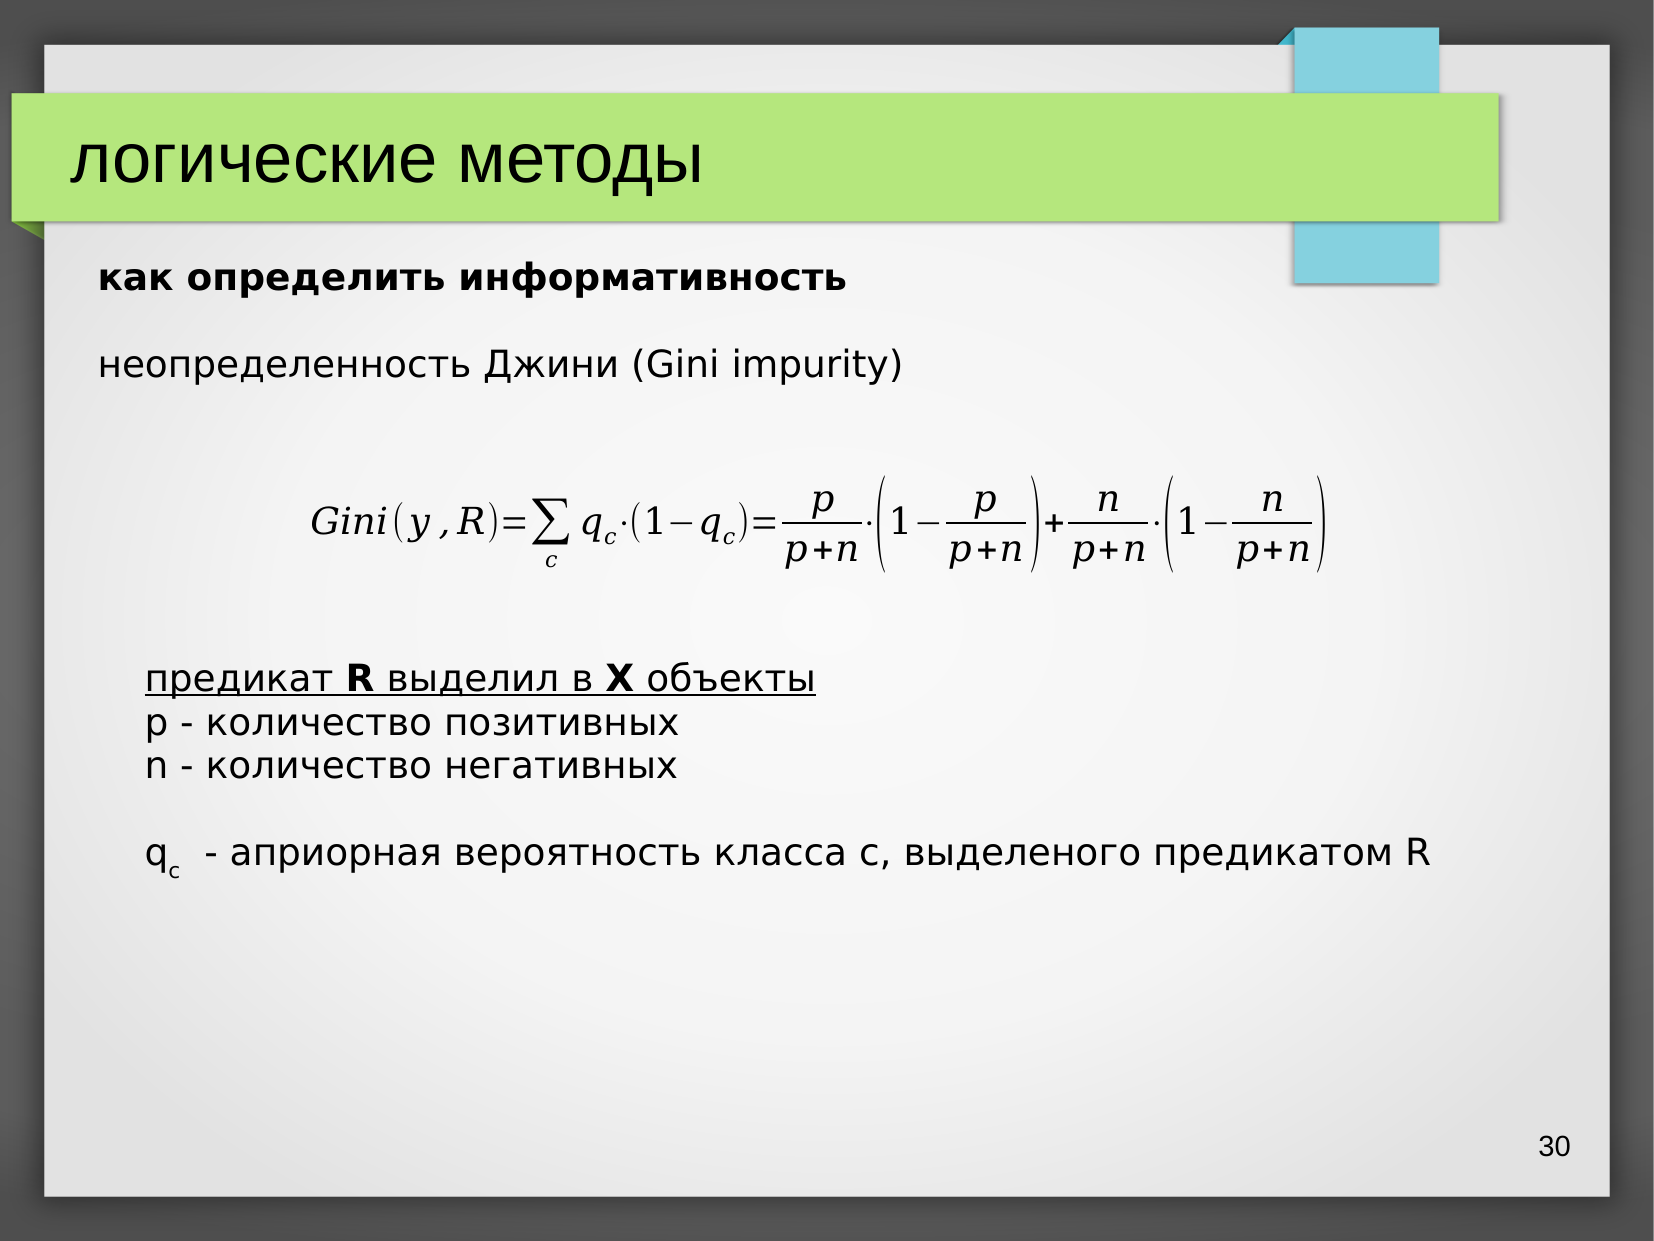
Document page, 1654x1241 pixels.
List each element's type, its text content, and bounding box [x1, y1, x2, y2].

text_box как определить информативность неопределенность Джини (Gini impurity) [82, 248, 1052, 394]
chart [304, 472, 1335, 575]
title логические методы [70, 118, 1205, 199]
picture [0, 0, 1654, 1241]
text_box предикат R выделил в X объекты p - количество позитивных n - количество негативных qc - априорная вероятность класса c, выделеного предикатом R [129, 649, 1524, 1013]
